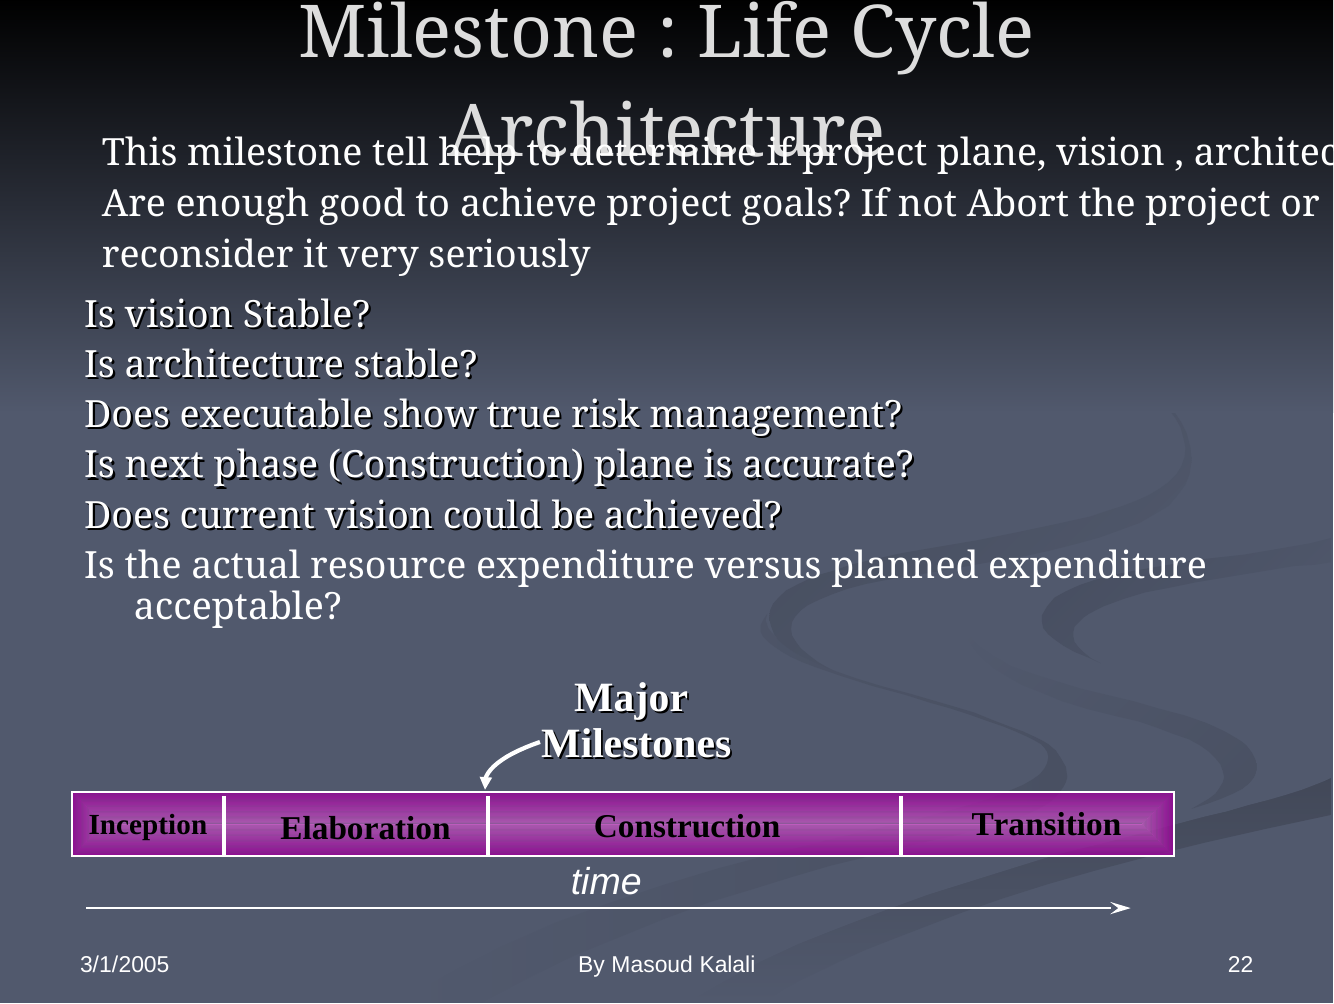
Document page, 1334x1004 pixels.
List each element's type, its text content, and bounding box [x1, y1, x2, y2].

text_box Elaboration [265, 802, 467, 855]
text_box Transition [956, 797, 1137, 851]
text_box [72, 791, 1174, 857]
text_box Construction [578, 800, 797, 853]
text_box Inception [73, 801, 222, 849]
list Is vision Stable? Is architecture stable? Does executable show true risk management? Is next phase (Construction) plane is accurate? Does current vision could be achieved? Is the actual resource expenditure versus planned expenditure acceptable? [70, 288, 1272, 610]
text_box time [555, 857, 657, 910]
title Milestone : Life Cycle Architecture [66, 28, 1267, 130]
text_box Major Milestones [526, 666, 747, 775]
text_box This milestone tell help to determine if project plane, vision , architecture Are enough good to achieve project goals? If not Abort the project or reconsider it very seriously [86, 118, 1334, 287]
